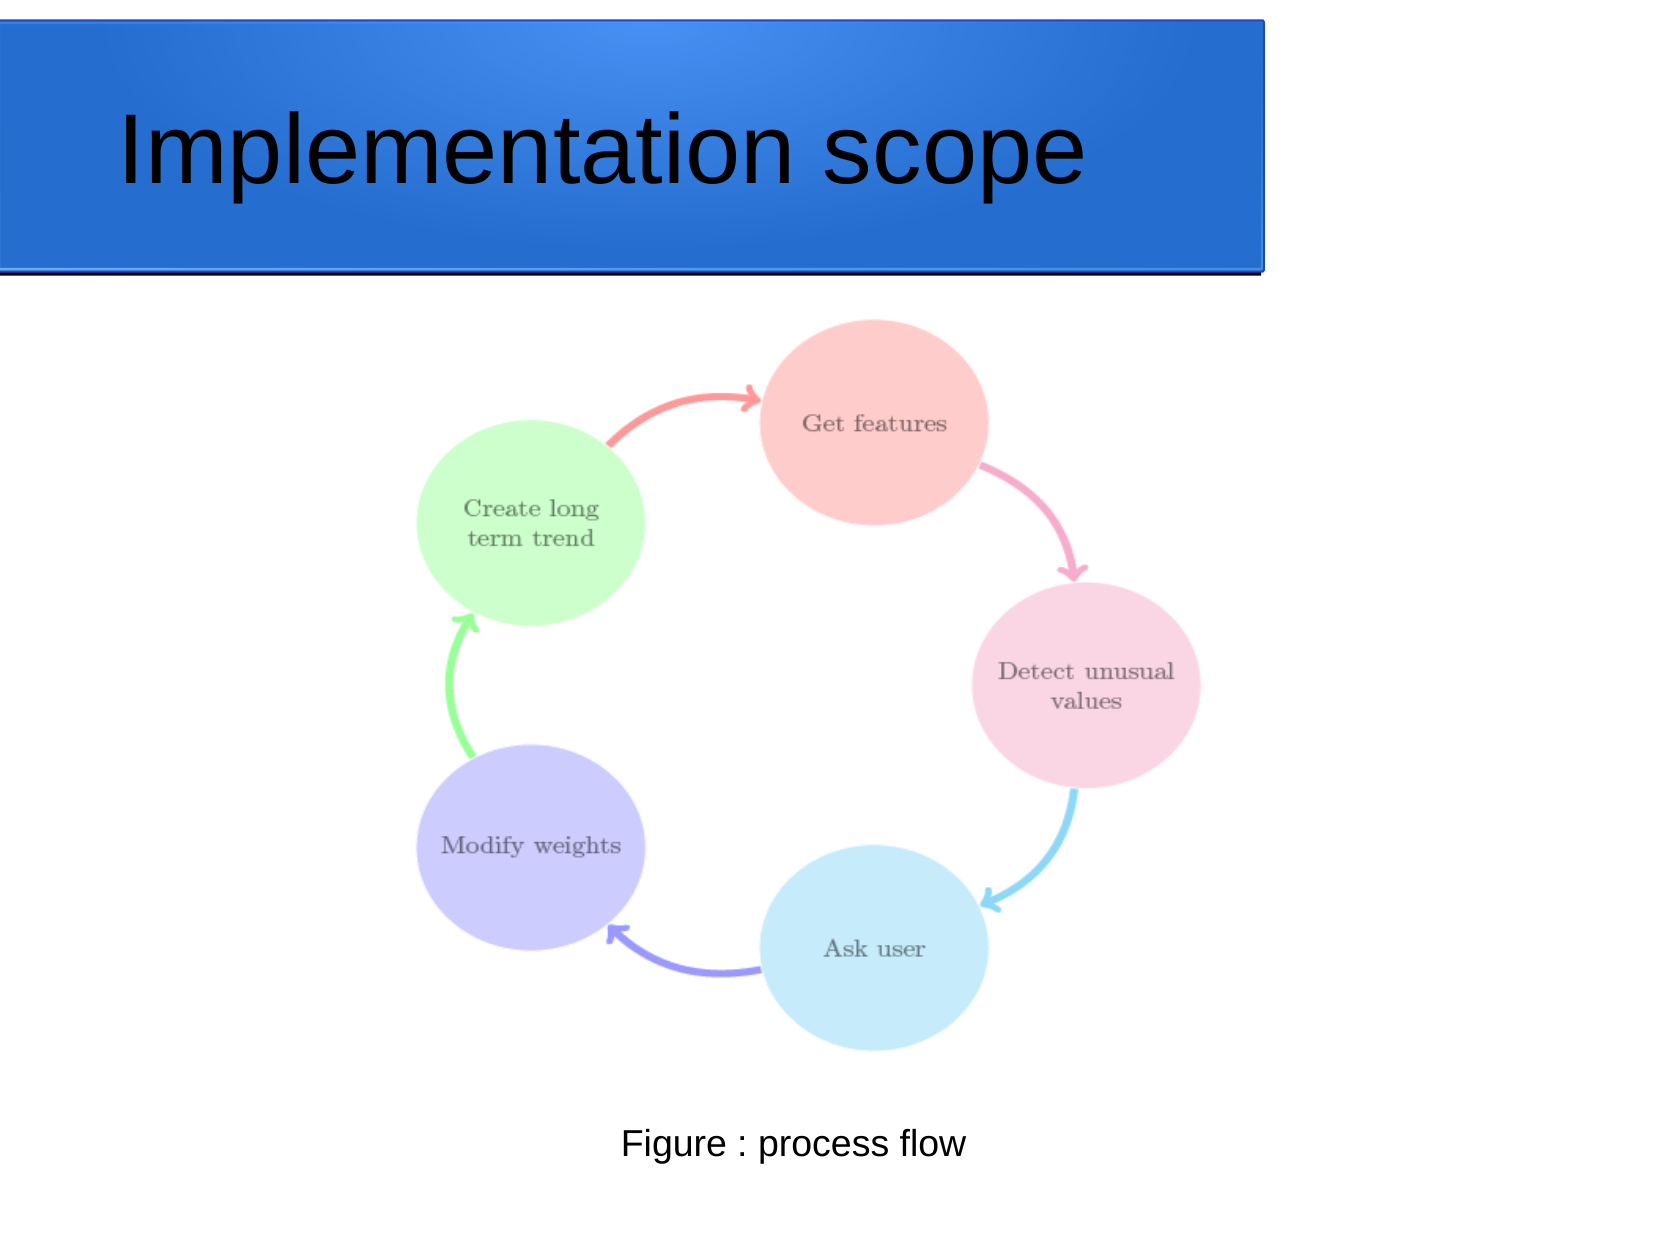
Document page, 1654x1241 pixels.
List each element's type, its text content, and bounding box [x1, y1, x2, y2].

list Figure : process flow [549, 1122, 1034, 1178]
title Implementation scope [82, 47, 1235, 252]
picture [383, 314, 1211, 1063]
